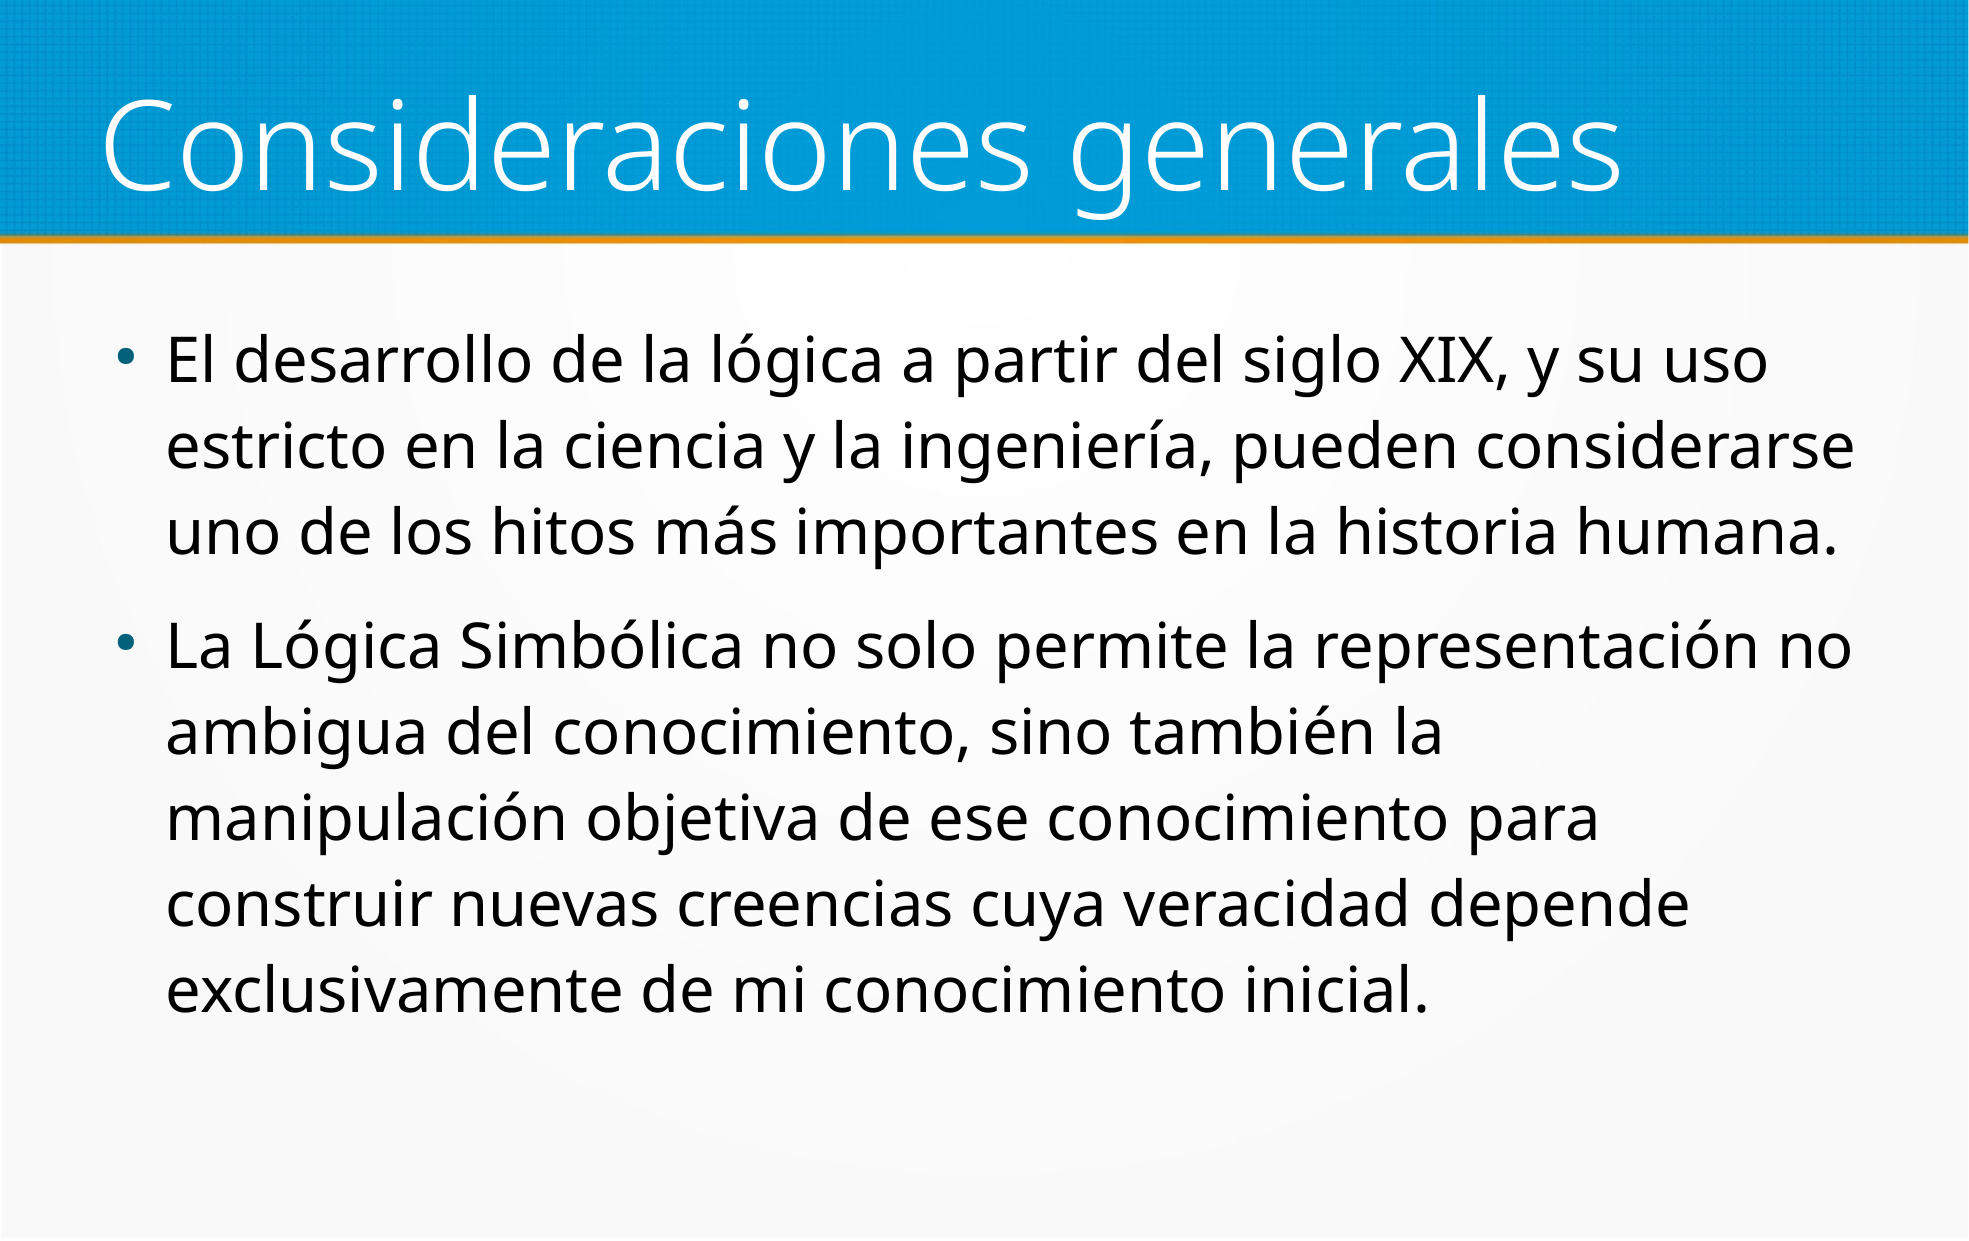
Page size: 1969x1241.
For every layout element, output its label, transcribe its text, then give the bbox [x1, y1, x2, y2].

title Consideraciones generales [98, 19, 1870, 227]
picture [0, 233, 1969, 1241]
list El desarrollo de la lógica a partir del siglo XIX, y su uso estricto en la ciencia y la ingeniería, pueden considerarse uno de los hitos más importantes en la historia humana. La Lógica Simbólica no solo permite la representación no ambigua del conocimiento, sino también la manipulación objetiva de ese conocimiento para construir nuevas creencias cuya veracidad depende exclusivamente de mi conocimiento inicial. [98, 315, 1861, 1081]
